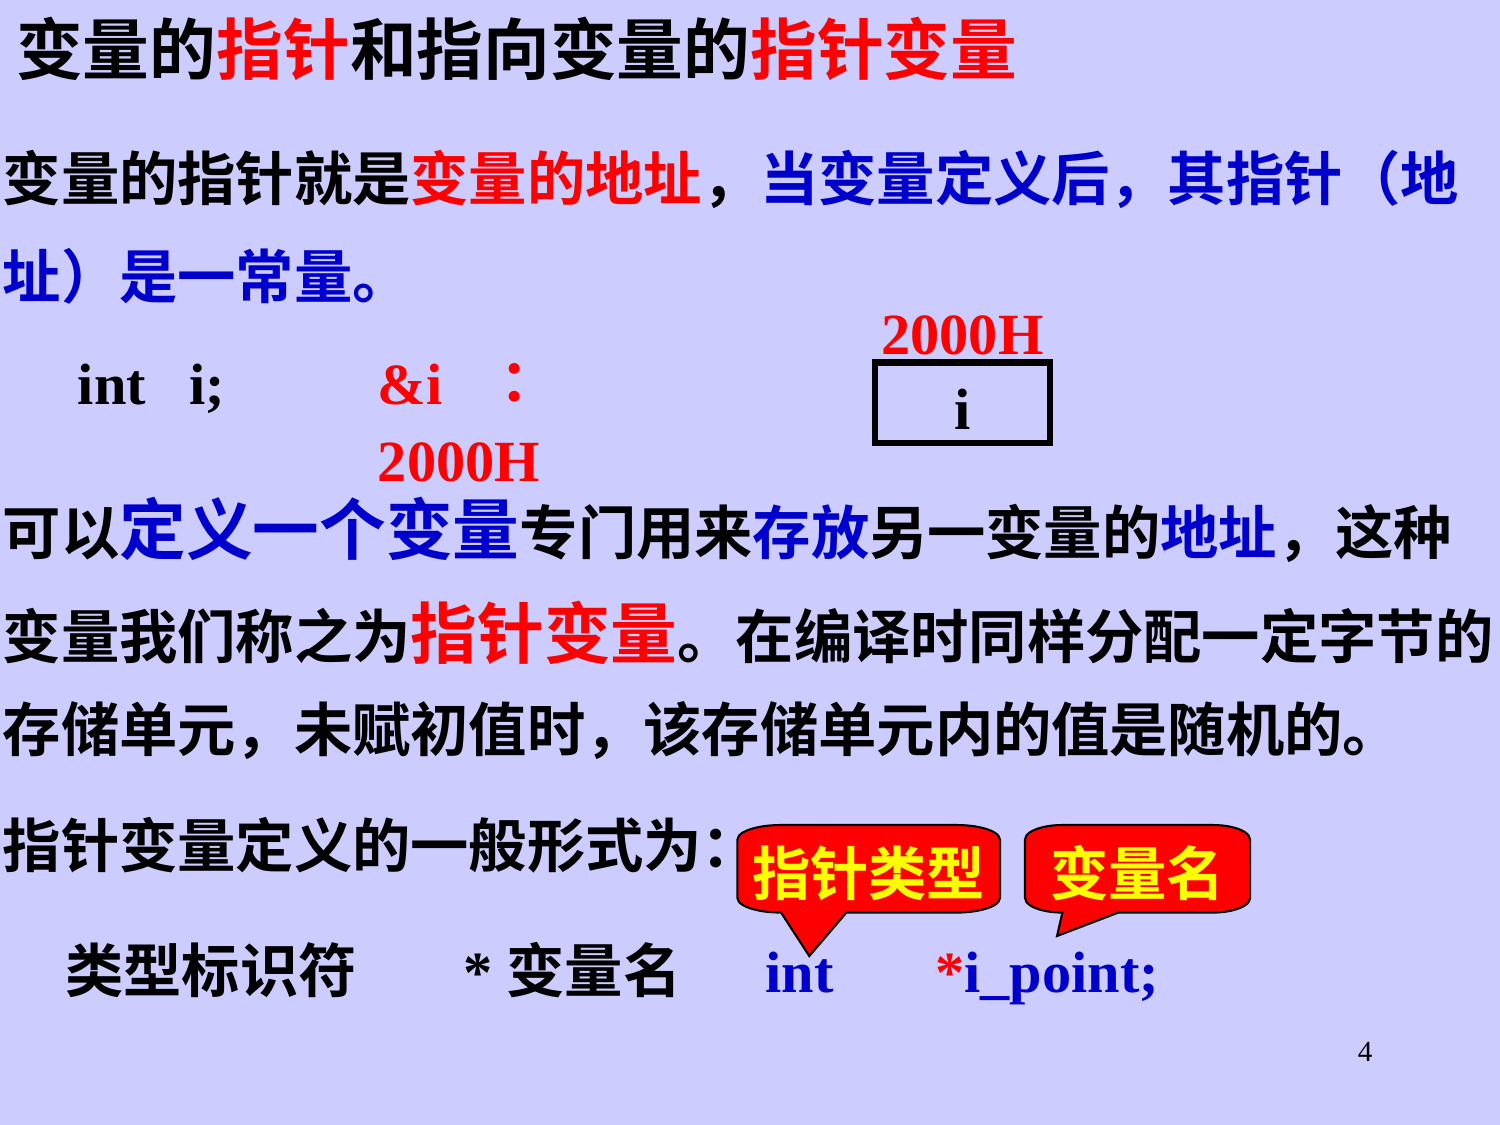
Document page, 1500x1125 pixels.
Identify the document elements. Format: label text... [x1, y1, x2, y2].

text_box 变量的指针就是变量的地址，当变量定义后，其指针（地址）是一常量。 [0, 112, 1500, 313]
text_box 2000H [874, 287, 1051, 369]
text_box 变量名 [1025, 825, 1251, 937]
text_box 类型标识符 *变量名 [62, 924, 738, 1006]
text_box i [874, 369, 1051, 444]
text_box 指针类型 [737, 825, 1000, 957]
text_box <编号> [1074, 1025, 1388, 1101]
text_box &i ：2000H [374, 337, 700, 496]
text_box 变量的指针和指向变量的指针变量 [1, 0, 1033, 96]
text_box 指针变量定义的一般形式为： [0, 800, 826, 881]
text_box 可以定义一个变量专门用来存放另一变量的地址，这种变量我们称之为指针变量。在编译时同样分配一定字节的存储单元，未赋初值时，该存储单元内的值是随机的。 [0, 462, 1500, 765]
text_box int *i_point; [762, 924, 1351, 1006]
text_box int i; [75, 337, 363, 419]
